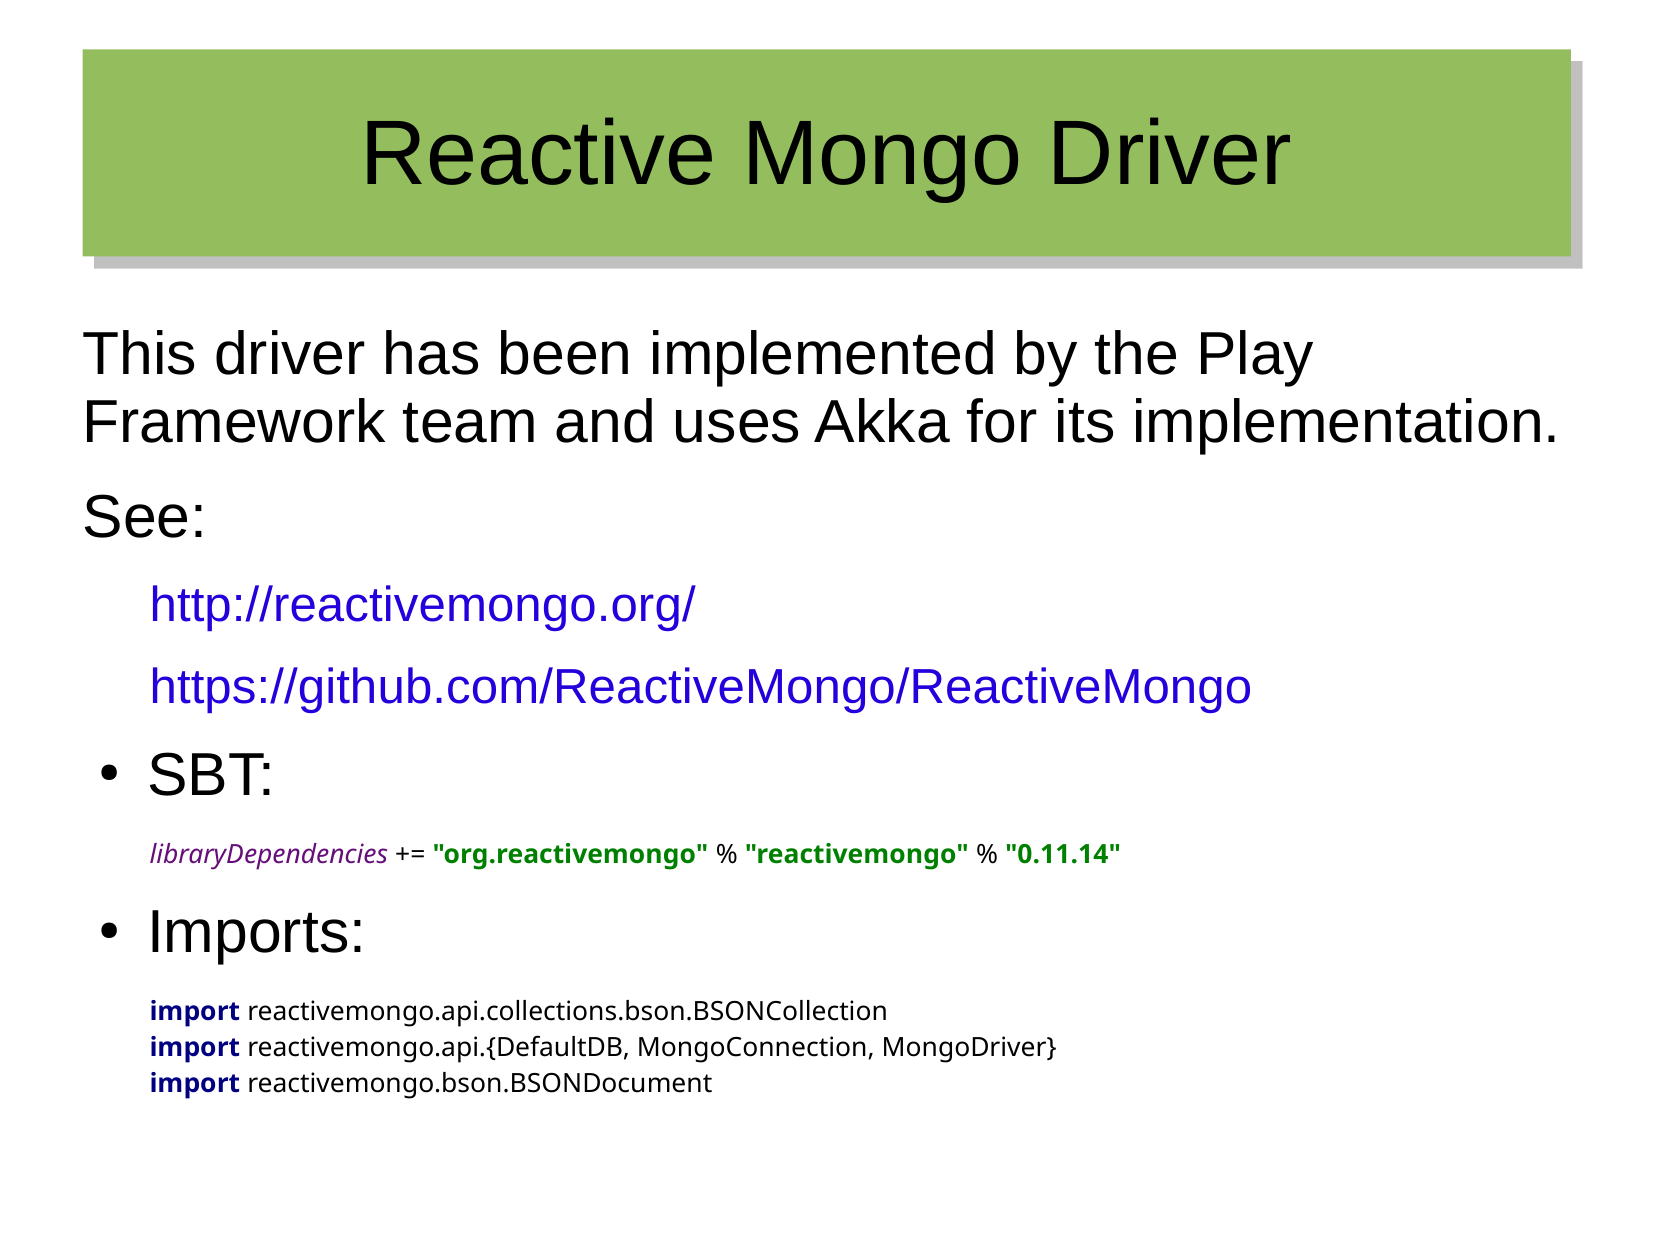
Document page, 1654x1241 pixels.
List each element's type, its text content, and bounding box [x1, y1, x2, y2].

title Reactive Mongo Driver [82, 49, 1571, 257]
list This driver has been implemented by the Play Framework team and uses Akka for its implementation. See: http://reactivemongo.org/ https://github.com/ReactiveMongo/ReactiveMongo SBT: libraryDependencies += "org.reactivemongo" % "reactivemongo" % "0.11.14" Imports: import reactivemongo.api.collections.bson.BSONCollection import reactivemongo.api.{DefaultDB, MongoConnection, MongoDriver} import reactivemongo.bson.BSONDocument [82, 319, 1571, 1211]
